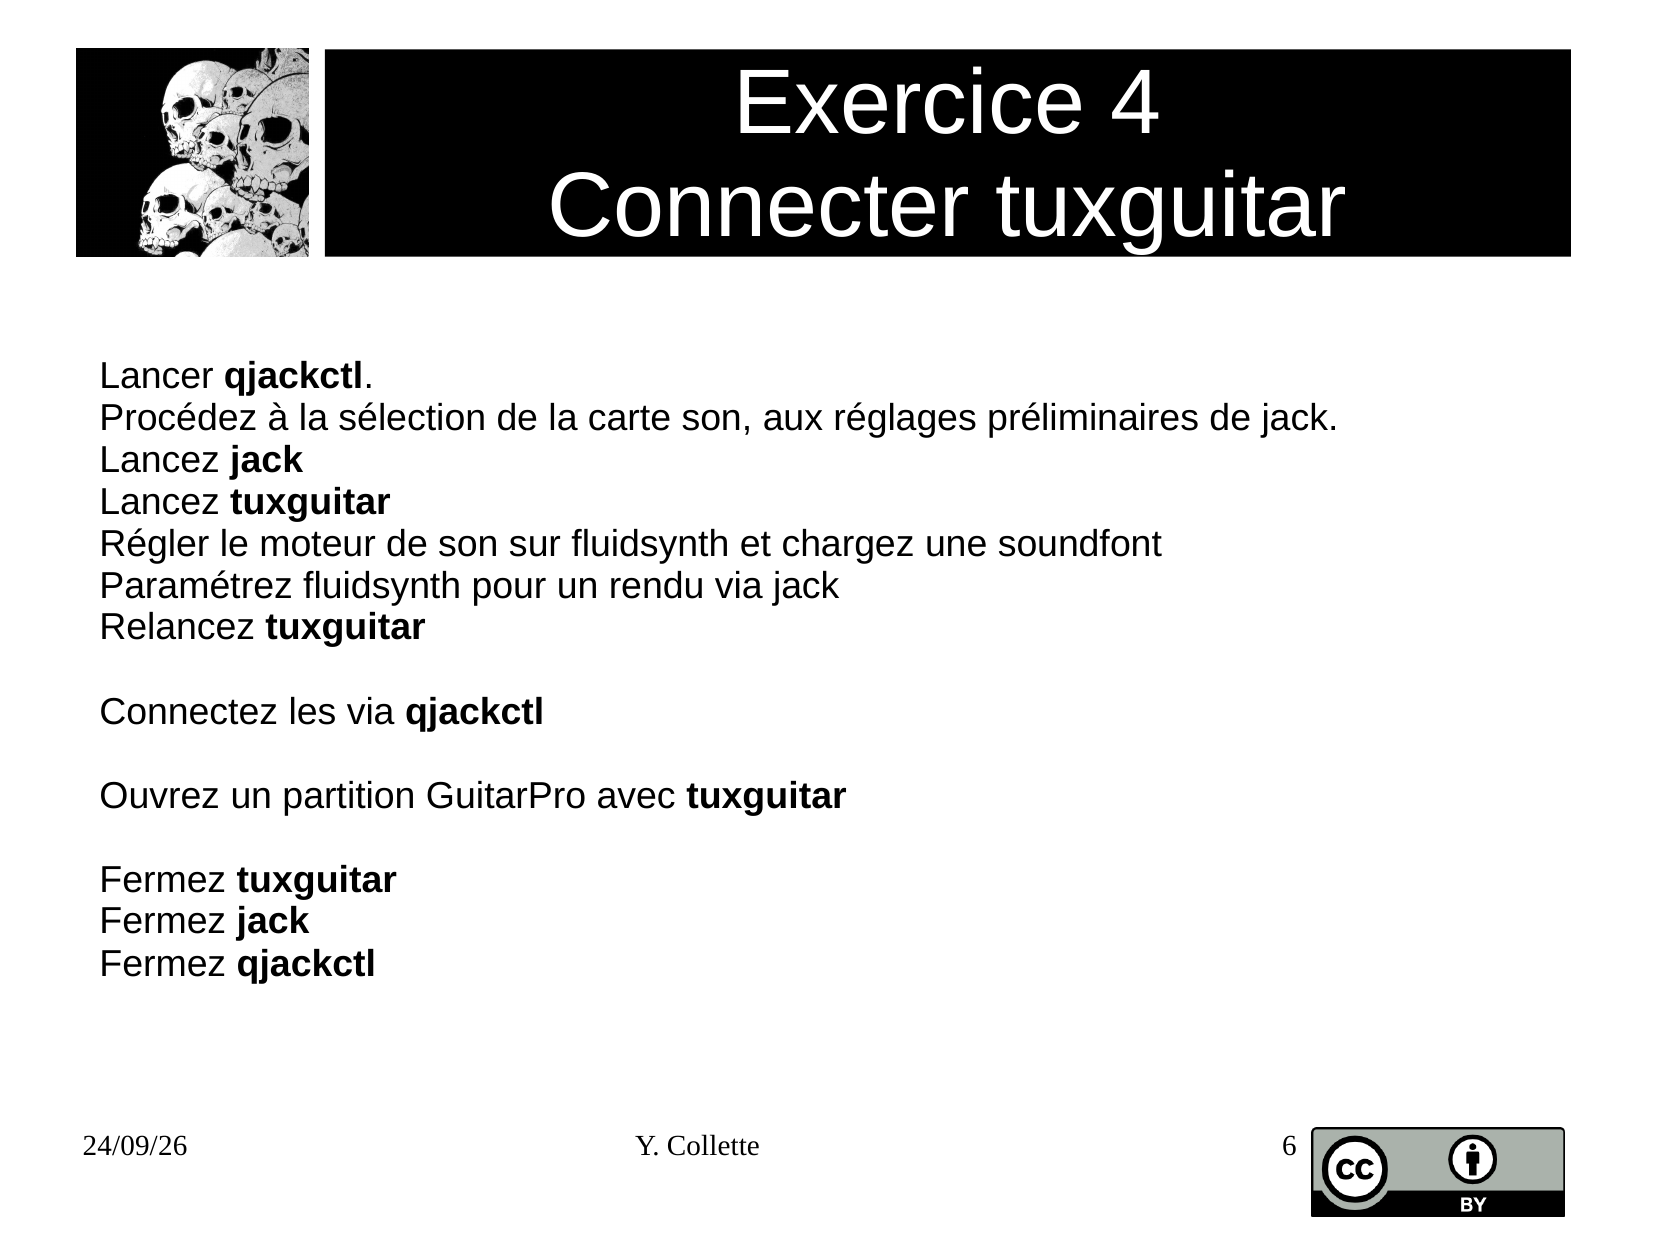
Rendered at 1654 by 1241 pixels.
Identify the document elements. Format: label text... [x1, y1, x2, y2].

picture [76, 48, 309, 257]
text_box Lancer qjackctl. Procédez à la sélection de la carte son, aux réglages préliminaires de jack. Lancez jack Lancez tuxguitar Régler le moteur de son sur fluidsynth et chargez une soundfont Paramétrez fluidsynth pour un rendu via jack Relancez tuxguitar Connectez les via qjackctl Ouvrez un partition GuitarPro avec tuxguitar Fermez tuxguitar Fermez jack Fermez qjackctl [84, 304, 1571, 1034]
picture [1311, 1127, 1565, 1217]
title Exercice 4 Connecter tuxguitar [324, 49, 1571, 257]
